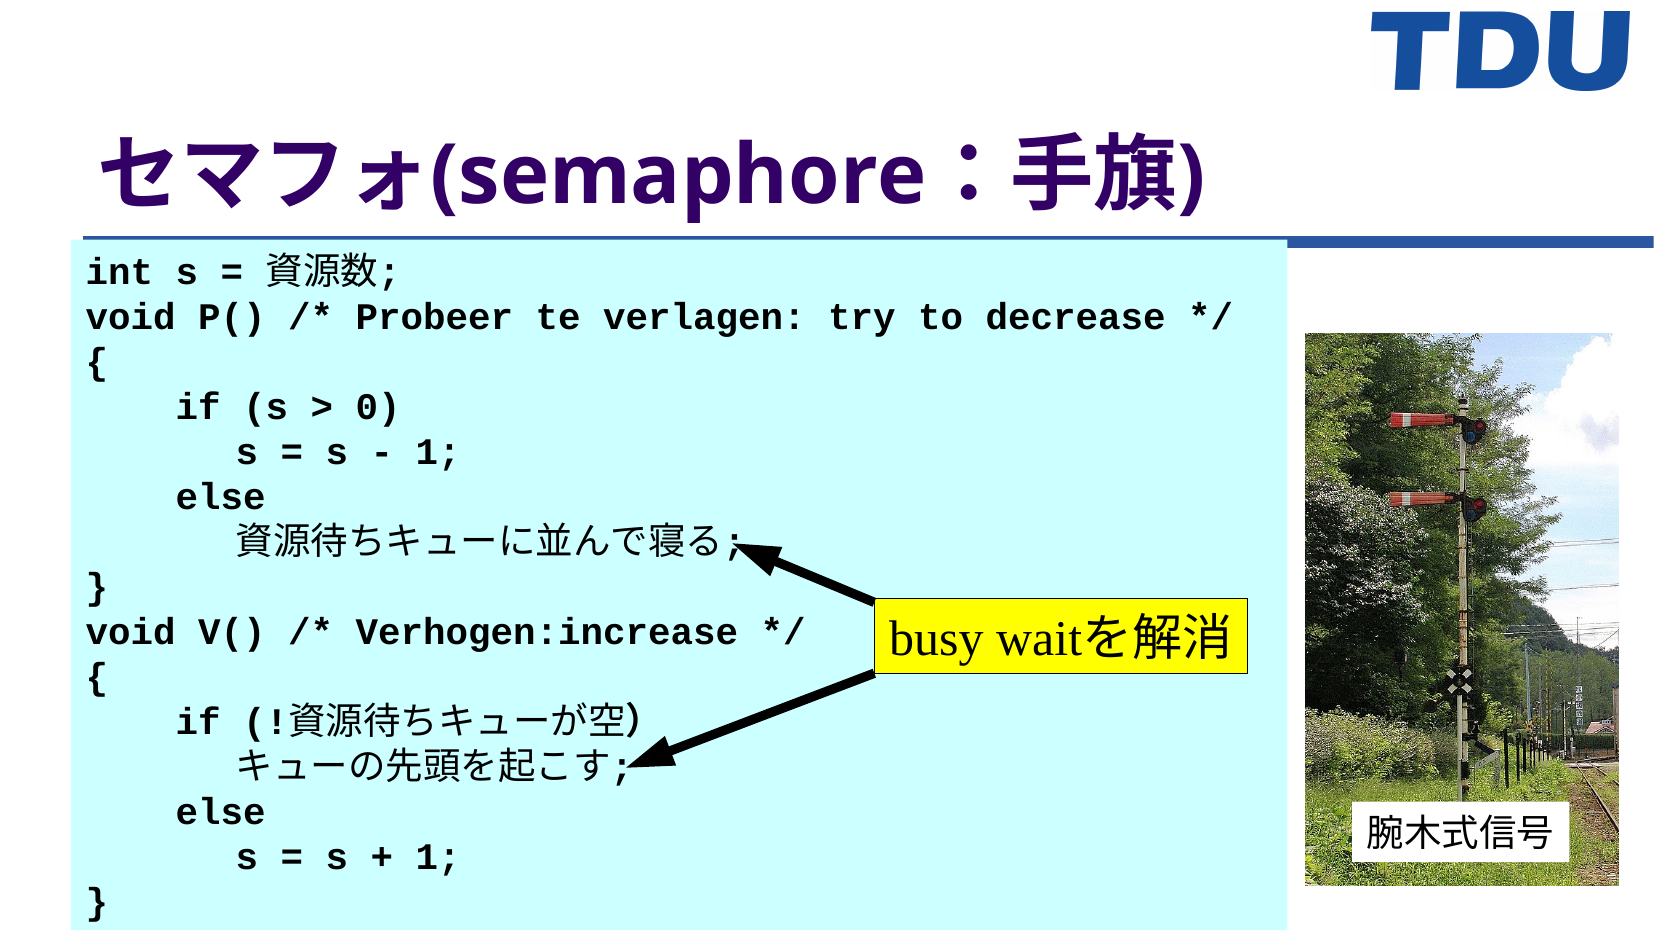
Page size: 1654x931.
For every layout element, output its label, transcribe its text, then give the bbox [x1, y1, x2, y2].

picture [1371, 11, 1630, 91]
text_box busy waitを解消 [874, 598, 1241, 674]
text_box int s = 資源数; void P() /* Probeer te verlagen: try to decrease */ { if (s > 0) s = s - 1; else 資源待ちキューに並んで寝る; } void V() /* Verhogen:increase */ { if (!資源待ちキューが空） キューの先頭を起こす; else s = s + 1; } [70, 239, 1288, 931]
title セマフォ(semaphore：手旗) [82, 51, 1571, 228]
picture [1305, 333, 1619, 886]
text_box 腕木式信号 [1352, 801, 1570, 863]
